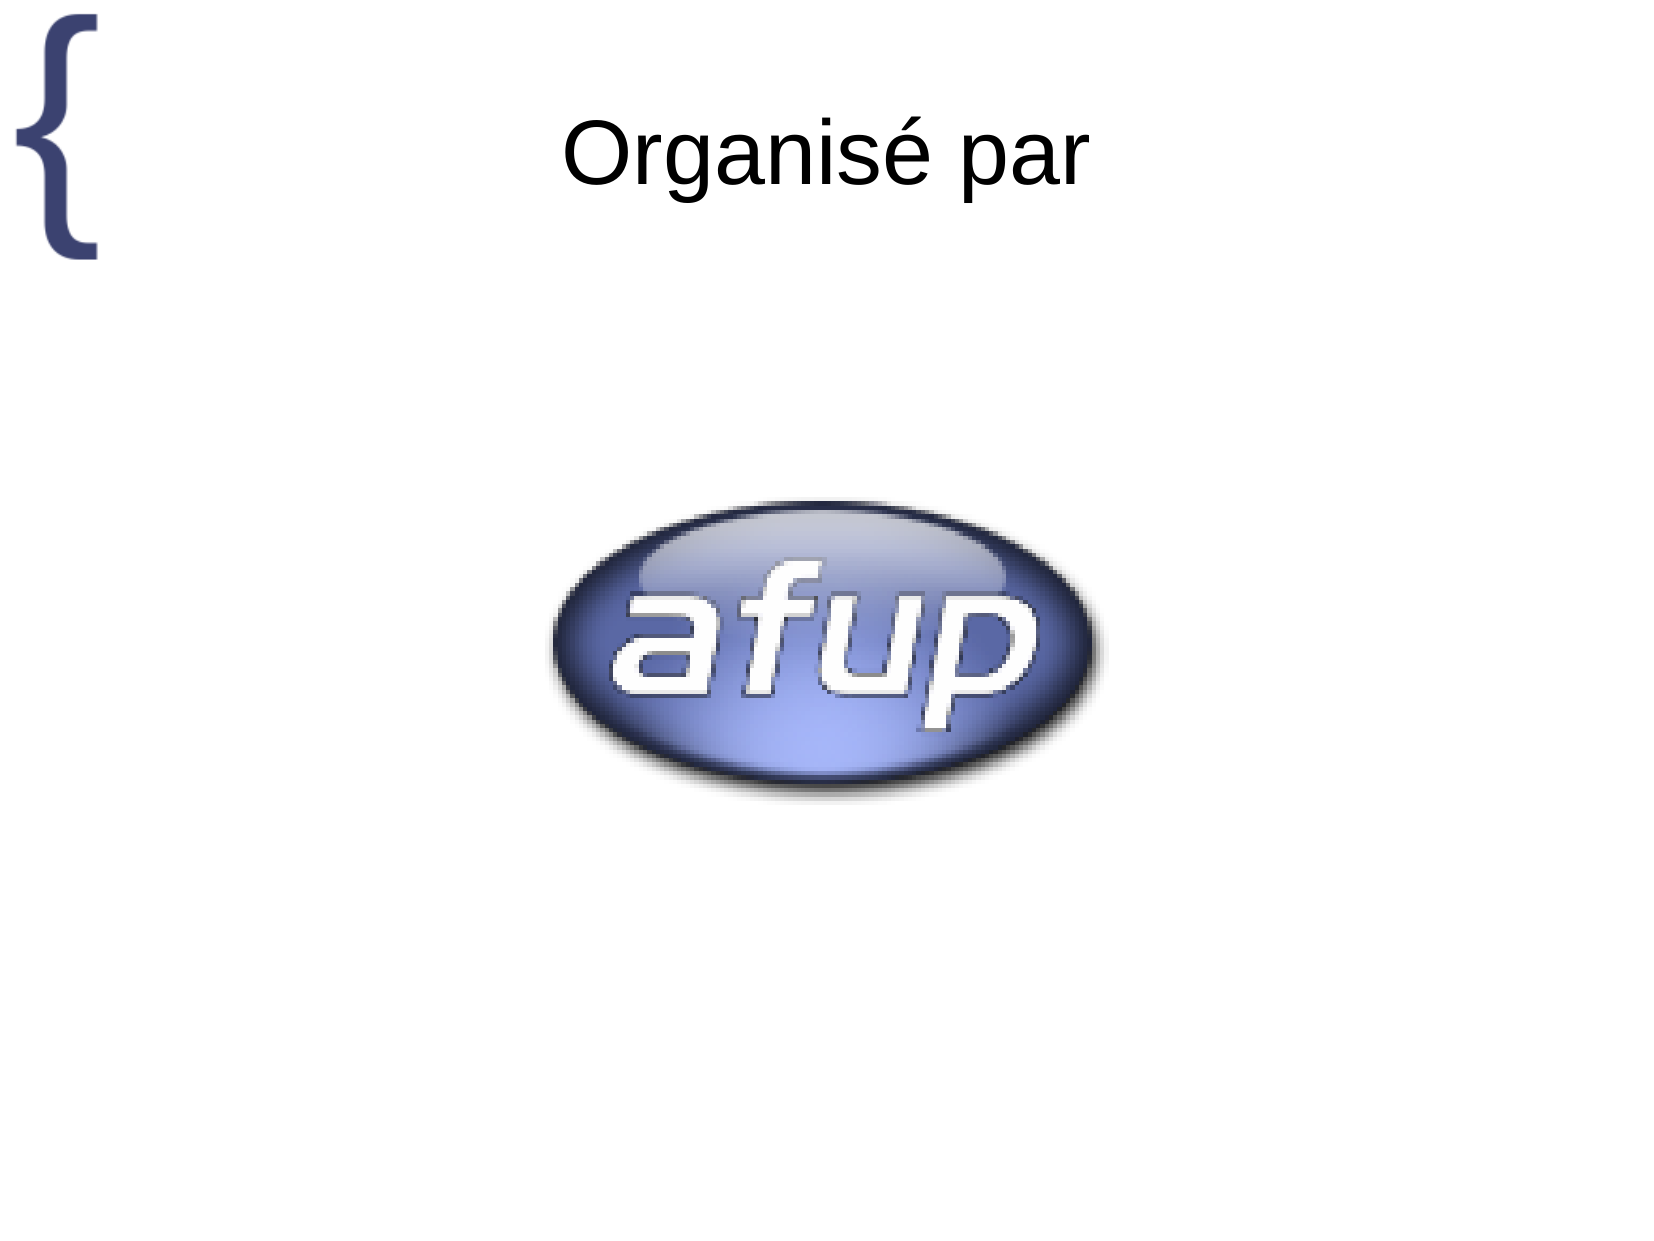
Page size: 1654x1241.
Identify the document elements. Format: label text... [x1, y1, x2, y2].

picture [6, 5, 125, 274]
title Organisé par [125, 49, 1571, 257]
picture [511, 472, 1152, 857]
